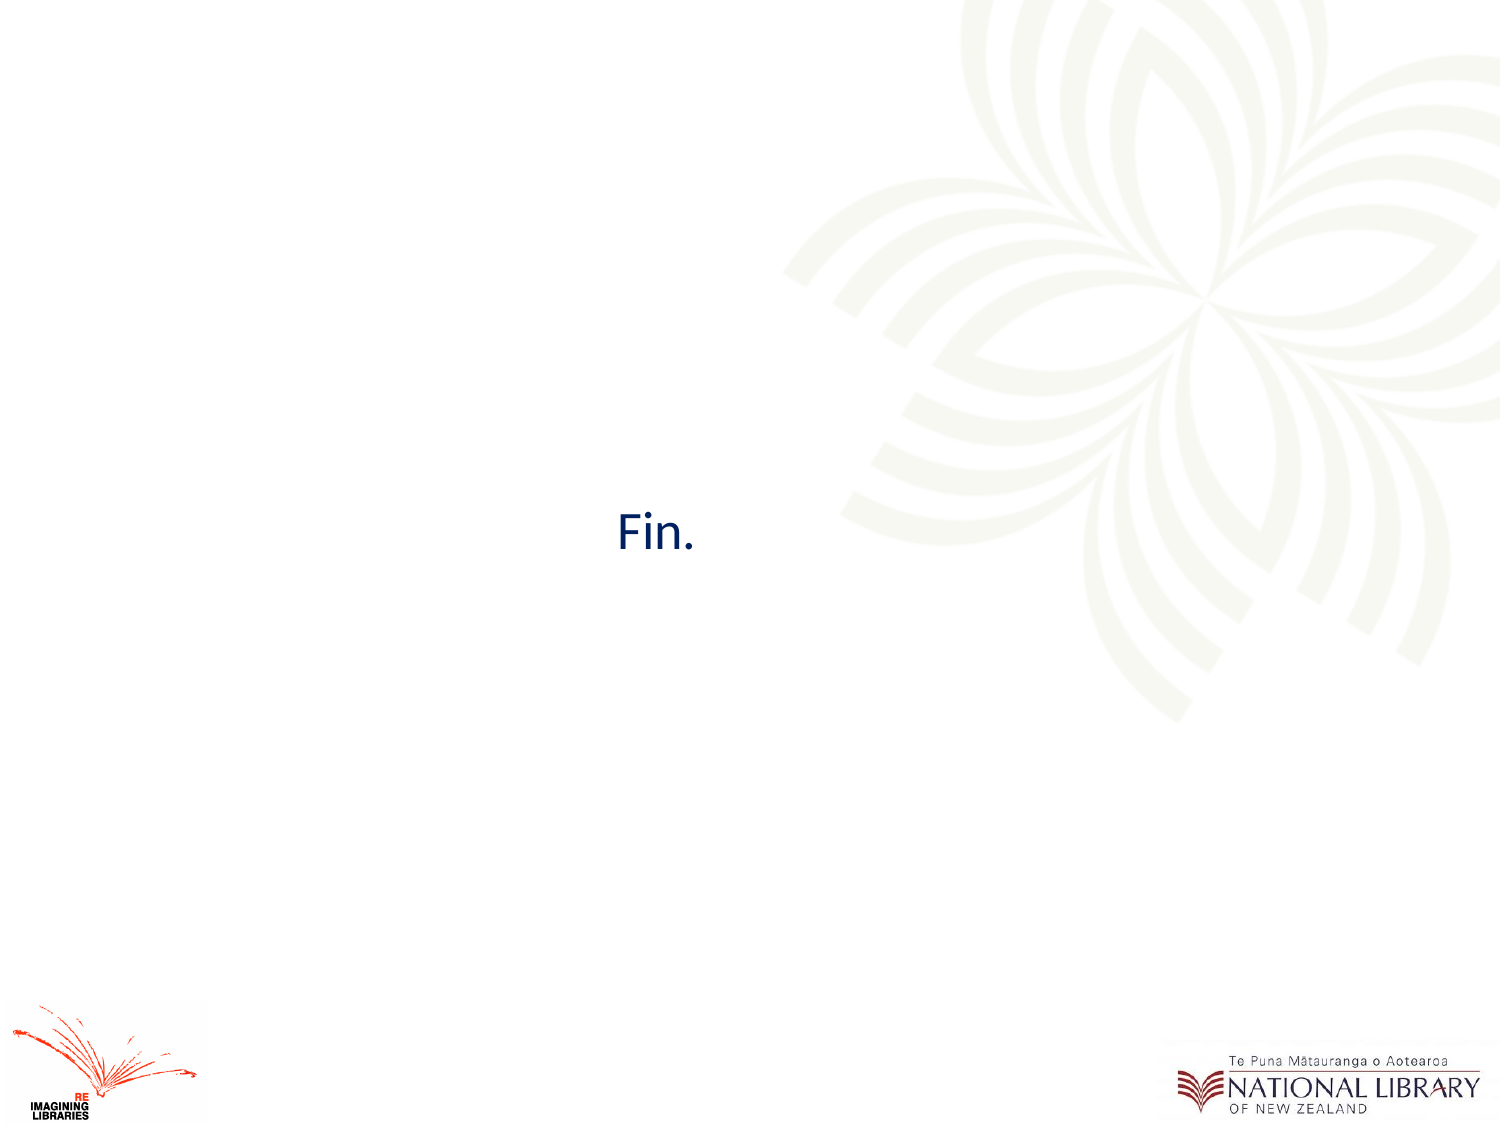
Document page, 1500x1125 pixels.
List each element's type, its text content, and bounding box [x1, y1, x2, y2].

picture [0, 0, 1500, 1125]
text_box Fin. [602, 488, 792, 567]
